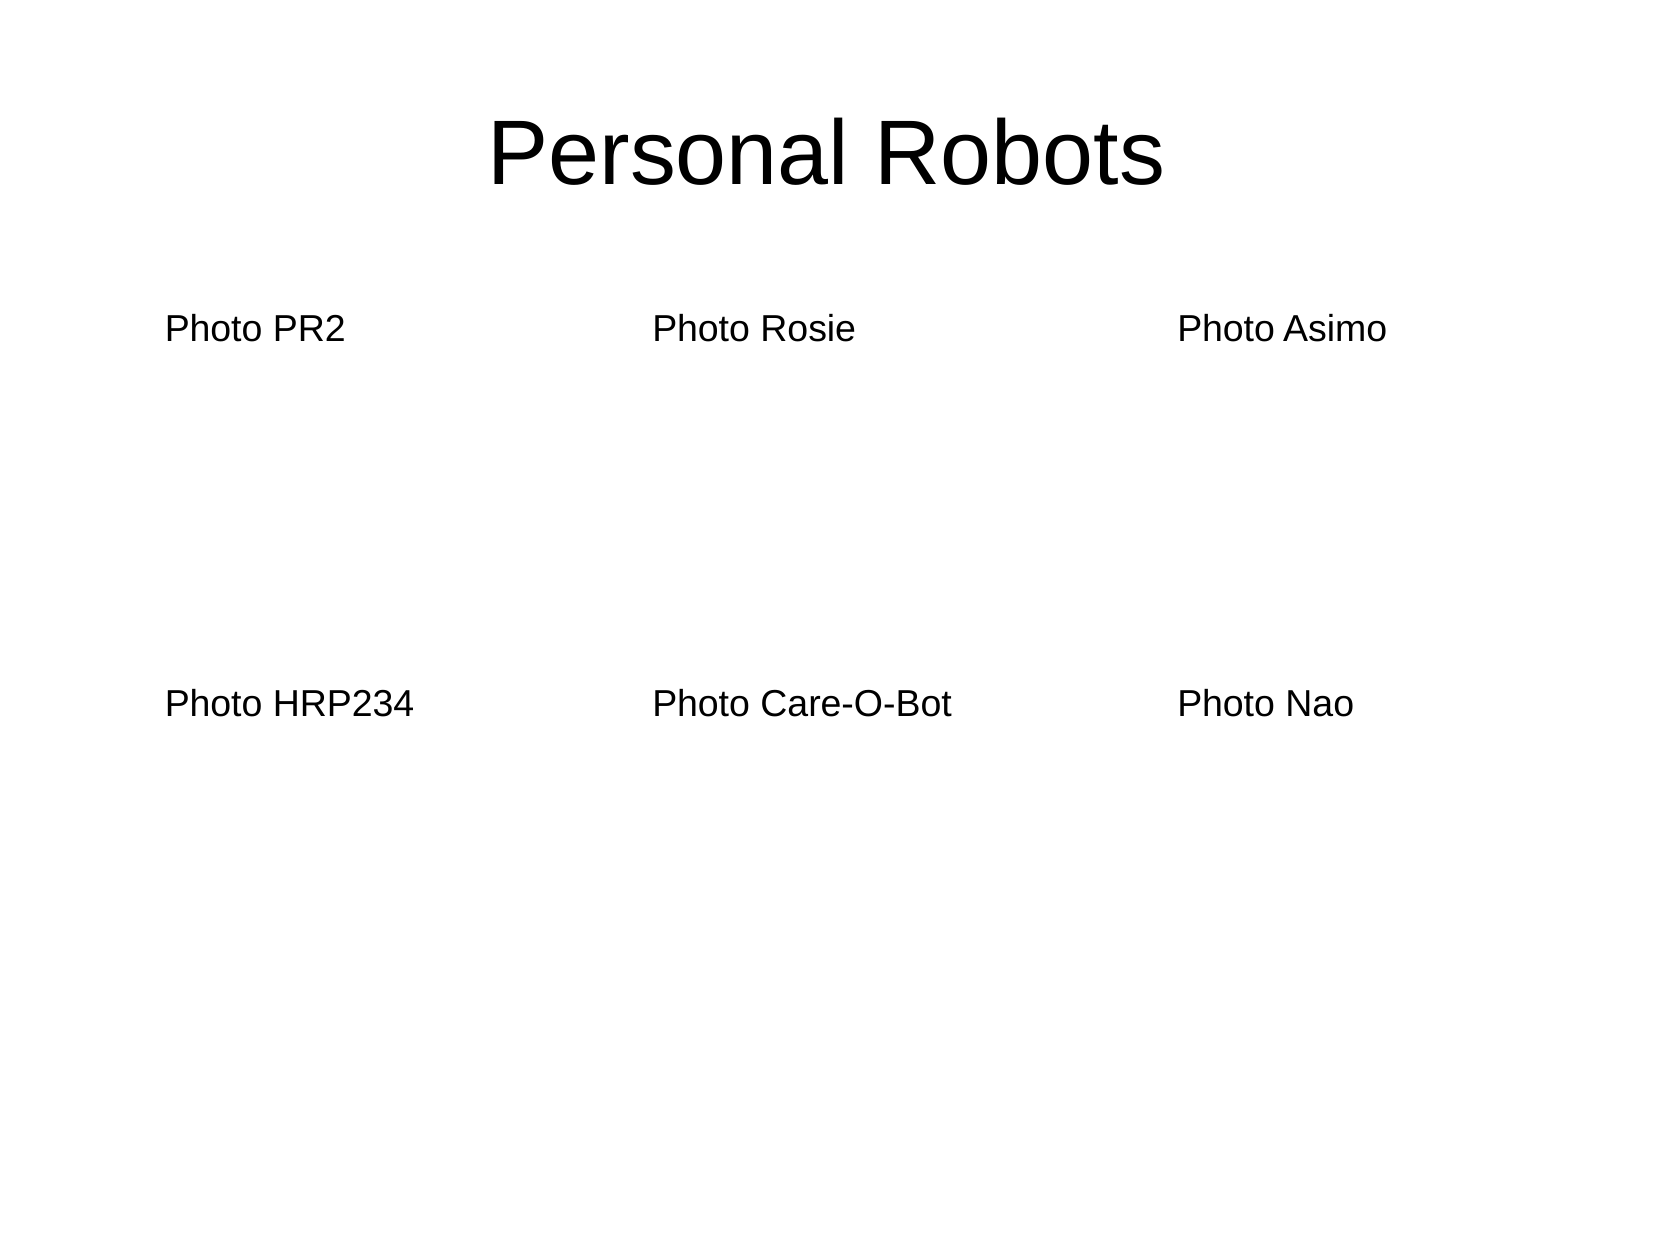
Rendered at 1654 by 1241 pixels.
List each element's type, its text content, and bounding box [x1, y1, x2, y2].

text_box Photo Nao [1162, 675, 1538, 732]
text_box Photo Rosie [637, 300, 938, 357]
title Personal Robots [82, 49, 1571, 257]
text_box Photo PR2 [150, 300, 488, 357]
text_box Photo Care-O-Bot [637, 675, 976, 732]
text_box Photo Asimo [1162, 300, 1538, 357]
text_box Photo HRP234 [150, 675, 526, 732]
